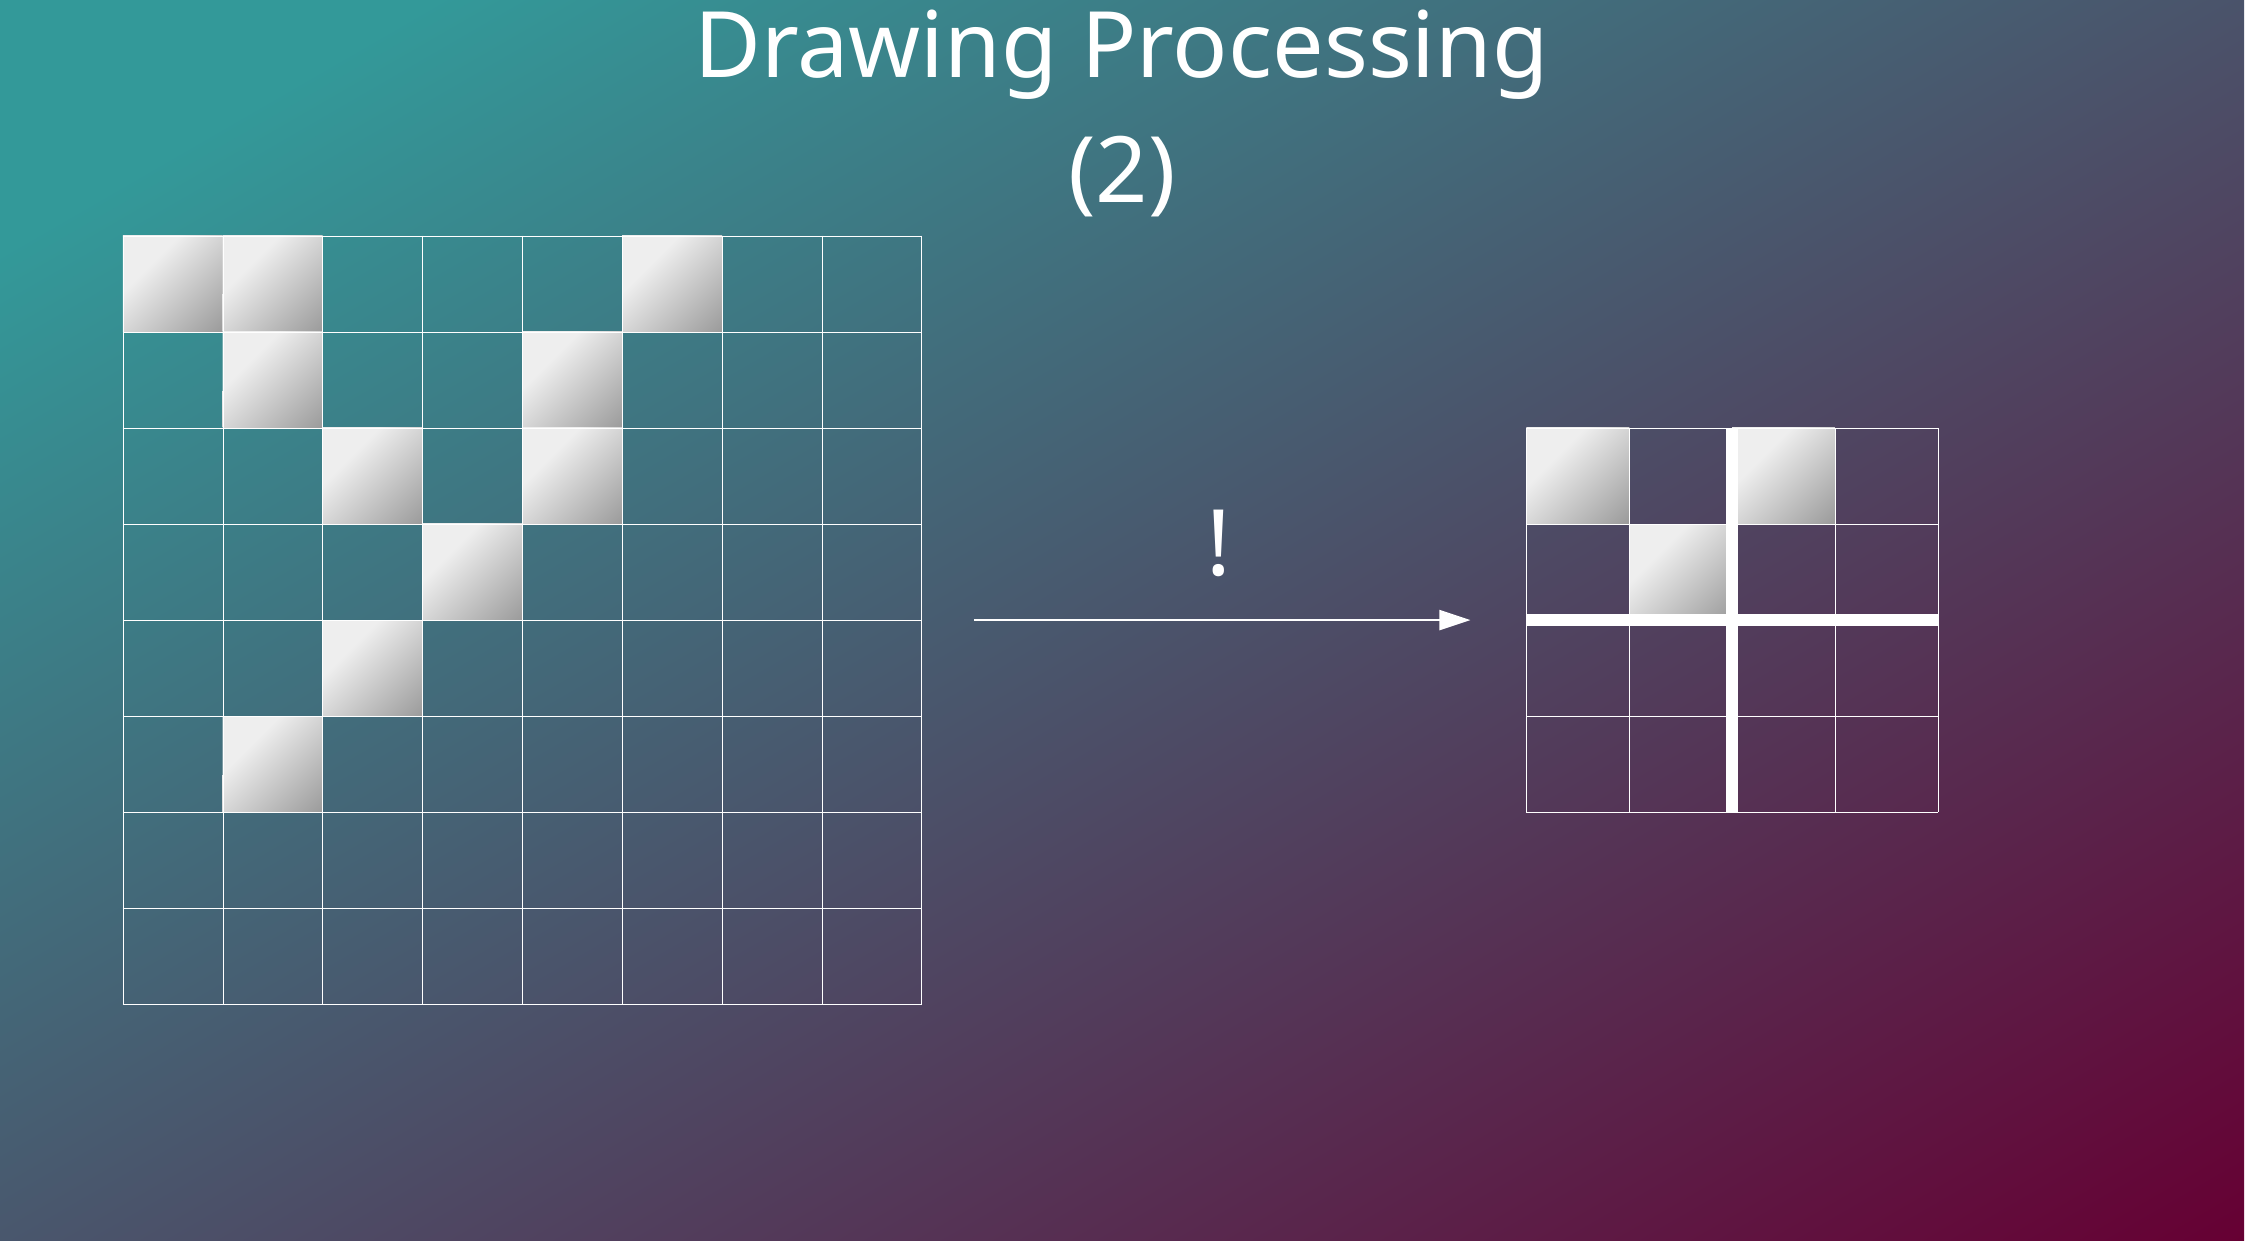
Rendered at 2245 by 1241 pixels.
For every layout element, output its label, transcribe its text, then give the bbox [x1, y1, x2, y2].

table_cell [323, 909, 422, 1004]
table_cell [523, 717, 622, 812]
table_cell [623, 333, 722, 428]
table_cell [1738, 717, 1835, 812]
table_cell [623, 429, 722, 524]
table_cell [1527, 626, 1629, 716]
table_cell [823, 813, 921, 908]
table_cell [224, 333, 322, 428]
table_cell [523, 525, 622, 620]
table_cell [1836, 626, 1938, 716]
table_cell [623, 525, 722, 620]
table_cell [723, 909, 822, 1004]
table_header [1527, 429, 1629, 524]
table_cell [423, 909, 522, 1004]
table_cell [124, 813, 223, 908]
table_cell [823, 717, 921, 812]
table_cell [1527, 525, 1629, 614]
table_cell [423, 429, 522, 524]
table_cell [723, 717, 822, 812]
table_cell [523, 813, 622, 908]
table_cell [124, 525, 223, 620]
table_header [723, 237, 822, 332]
table_cell [423, 525, 522, 620]
table_cell [623, 813, 722, 908]
table_cell [523, 333, 622, 428]
table_cell [323, 621, 422, 716]
table_header [623, 237, 722, 332]
table_cell [323, 717, 422, 812]
table_cell [623, 621, 722, 716]
table_header [1738, 429, 1835, 524]
table_cell [823, 333, 921, 428]
table_cell [323, 333, 422, 428]
table_cell [1836, 525, 1938, 614]
table_header [224, 237, 322, 332]
table_cell [523, 429, 622, 524]
table_header [323, 237, 422, 332]
table_cell [1738, 525, 1835, 614]
table_cell [124, 429, 223, 524]
table_cell [723, 525, 822, 620]
table_cell [224, 525, 322, 620]
table_cell [124, 717, 223, 812]
table_header [823, 237, 921, 332]
table_cell [1630, 525, 1726, 614]
table_cell [224, 909, 322, 1004]
table_cell [823, 909, 921, 1004]
table_cell [124, 909, 223, 1004]
table_cell [423, 717, 522, 812]
table_header [1836, 429, 1938, 524]
table_header [423, 237, 522, 332]
table_cell [323, 429, 422, 524]
table_cell [423, 333, 522, 428]
table_cell [623, 909, 722, 1004]
table_cell [523, 909, 622, 1004]
table_cell [723, 813, 822, 908]
table_cell [1738, 626, 1835, 716]
text_box ! [1168, 484, 1270, 595]
table_cell [823, 429, 921, 524]
table_cell [823, 621, 921, 716]
text_box Drawing Processing (2) [640, 49, 1604, 160]
table_cell [723, 621, 822, 716]
table_cell [124, 333, 223, 428]
table_cell [1630, 626, 1726, 716]
table_cell [423, 813, 522, 908]
table_cell [723, 429, 822, 524]
table_header [1630, 429, 1726, 524]
table_cell [224, 429, 322, 524]
table_cell [1836, 717, 1938, 812]
table_header [124, 237, 223, 332]
table_cell [1527, 717, 1629, 812]
table_header [523, 237, 622, 332]
table_cell [323, 813, 422, 908]
table_cell [623, 717, 722, 812]
table_cell [224, 717, 322, 812]
table_cell [423, 621, 522, 716]
table_cell [823, 525, 921, 620]
table_cell [224, 813, 322, 908]
table_cell [224, 621, 322, 716]
table_cell [323, 525, 422, 620]
table_cell [723, 333, 822, 428]
table_cell [1630, 717, 1726, 812]
table_cell [523, 621, 622, 716]
table_cell [124, 621, 223, 716]
